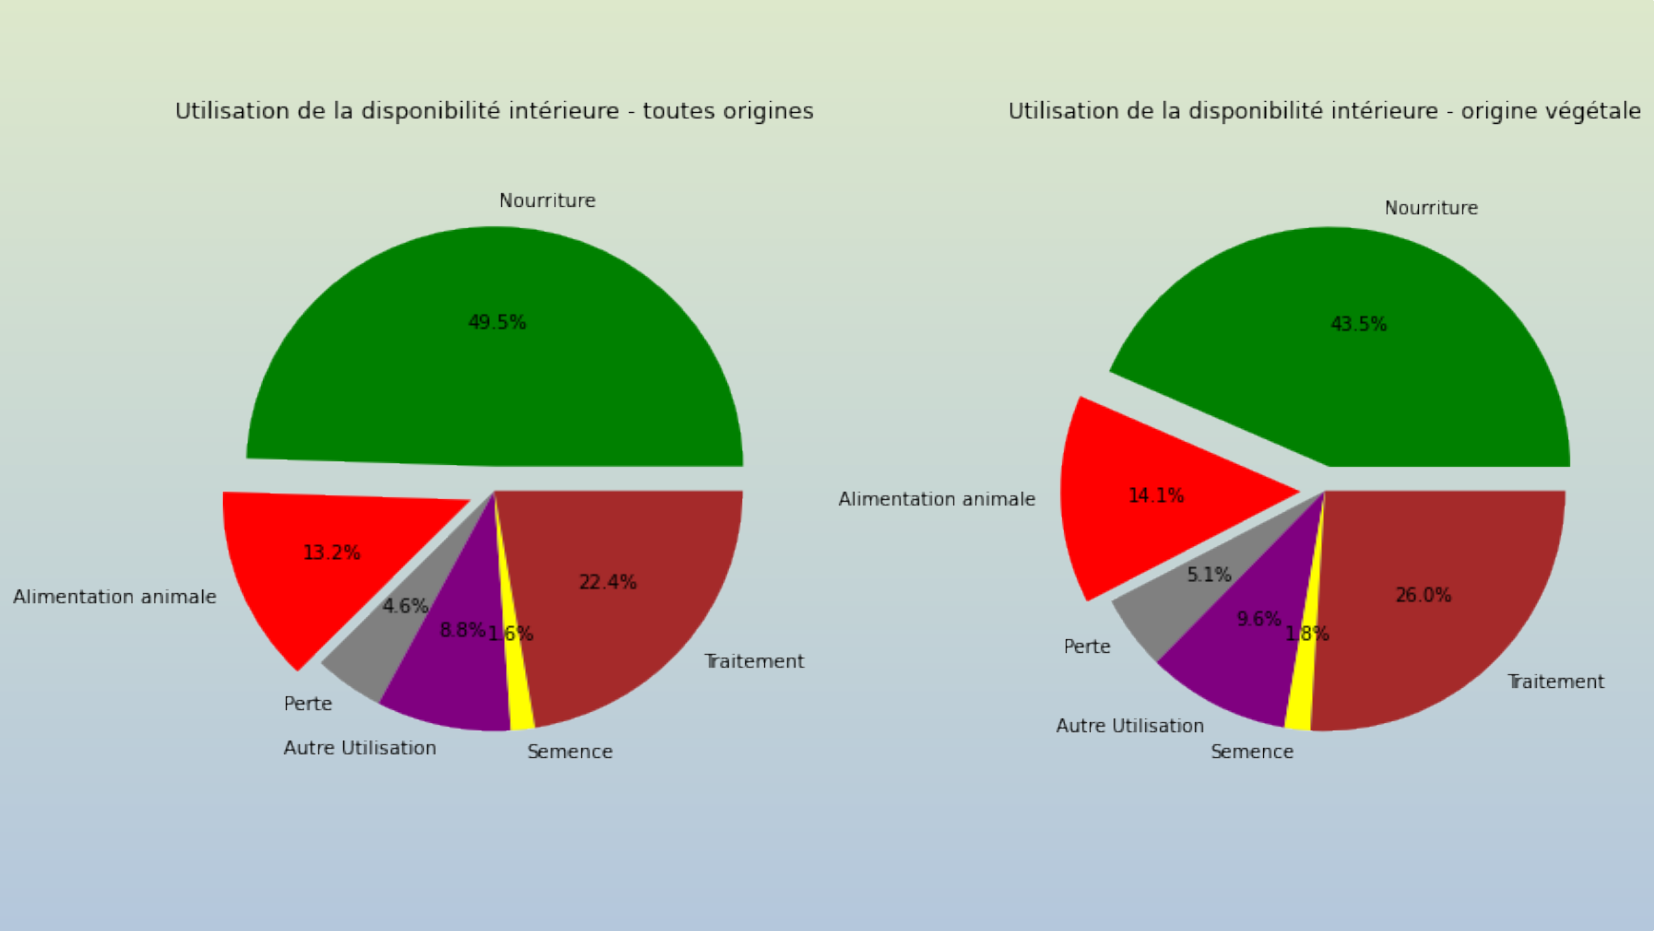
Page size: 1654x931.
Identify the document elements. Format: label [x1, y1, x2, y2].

picture [0, 88, 1654, 805]
